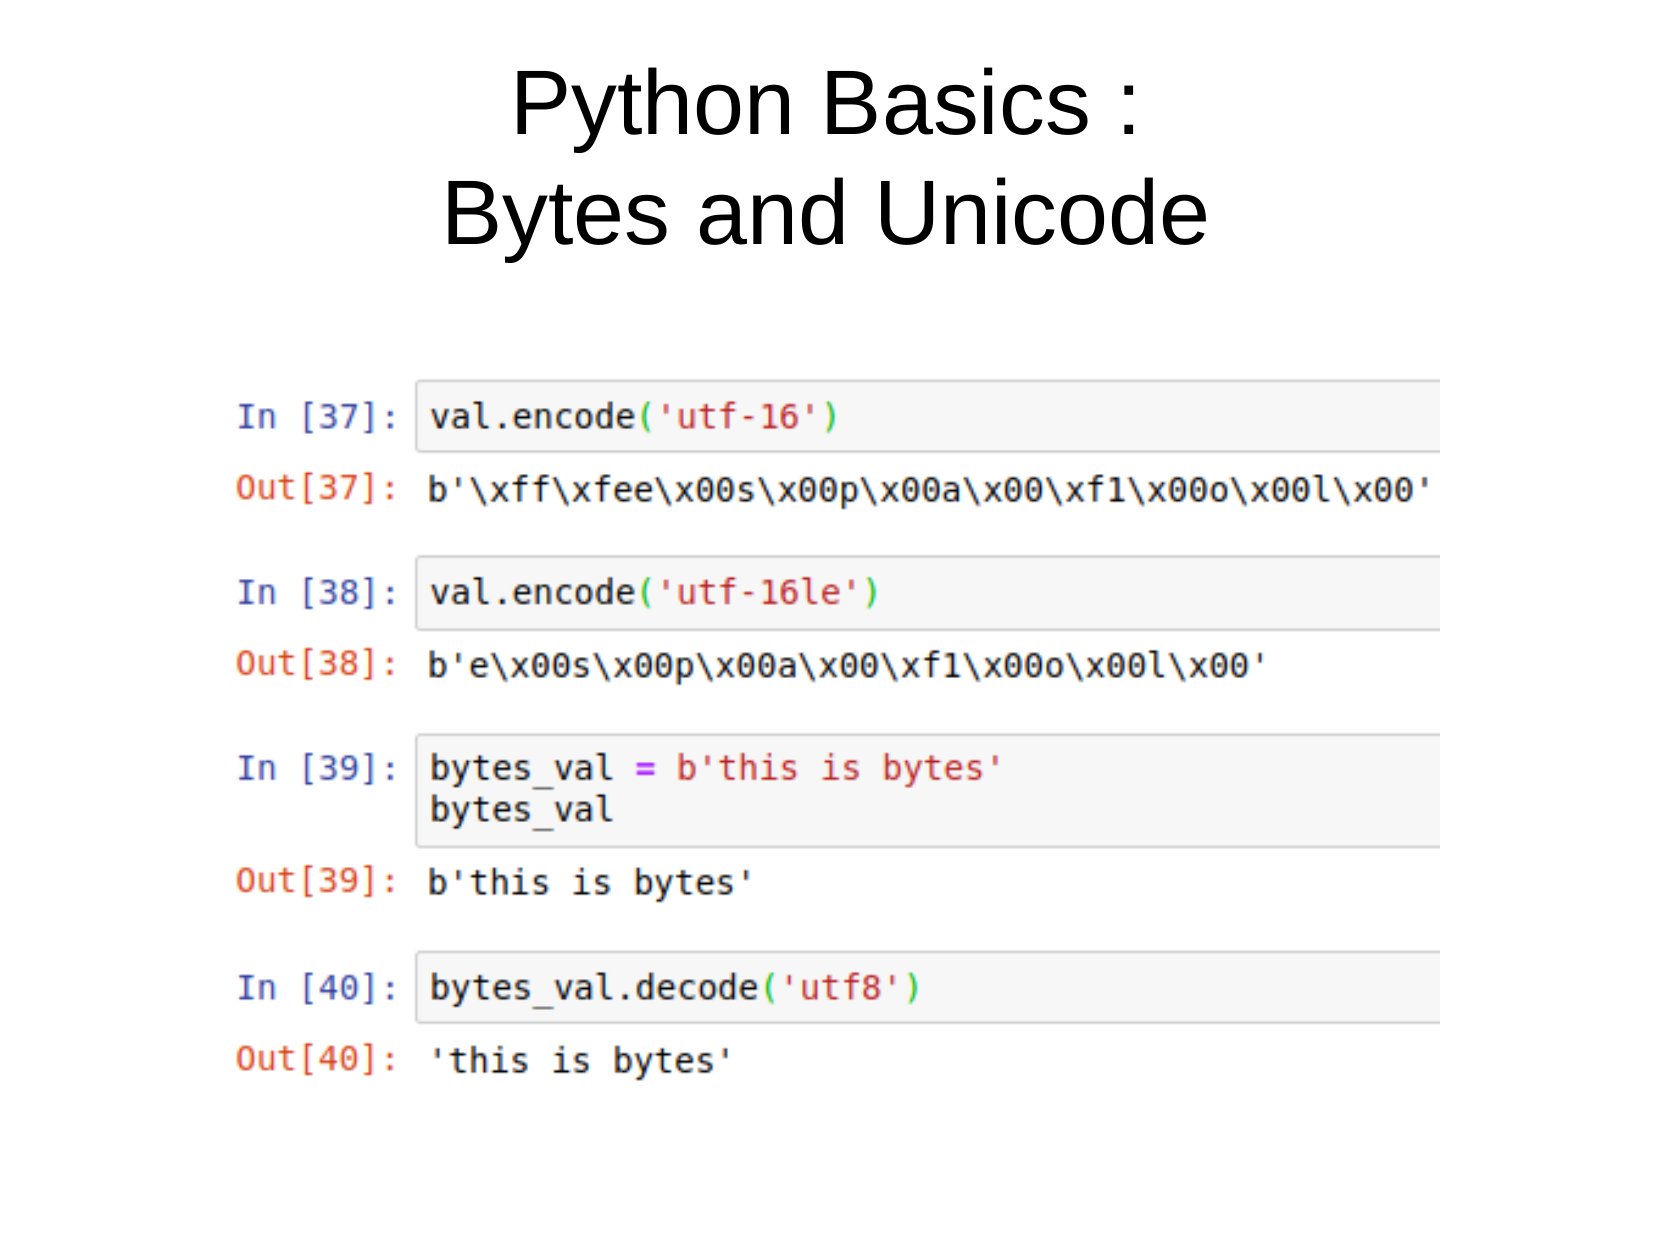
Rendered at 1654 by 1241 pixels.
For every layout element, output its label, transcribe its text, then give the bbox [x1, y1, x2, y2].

text_box Python Basics : Bytes and Unicode [82, 49, 1571, 257]
picture [228, 373, 1440, 1110]
